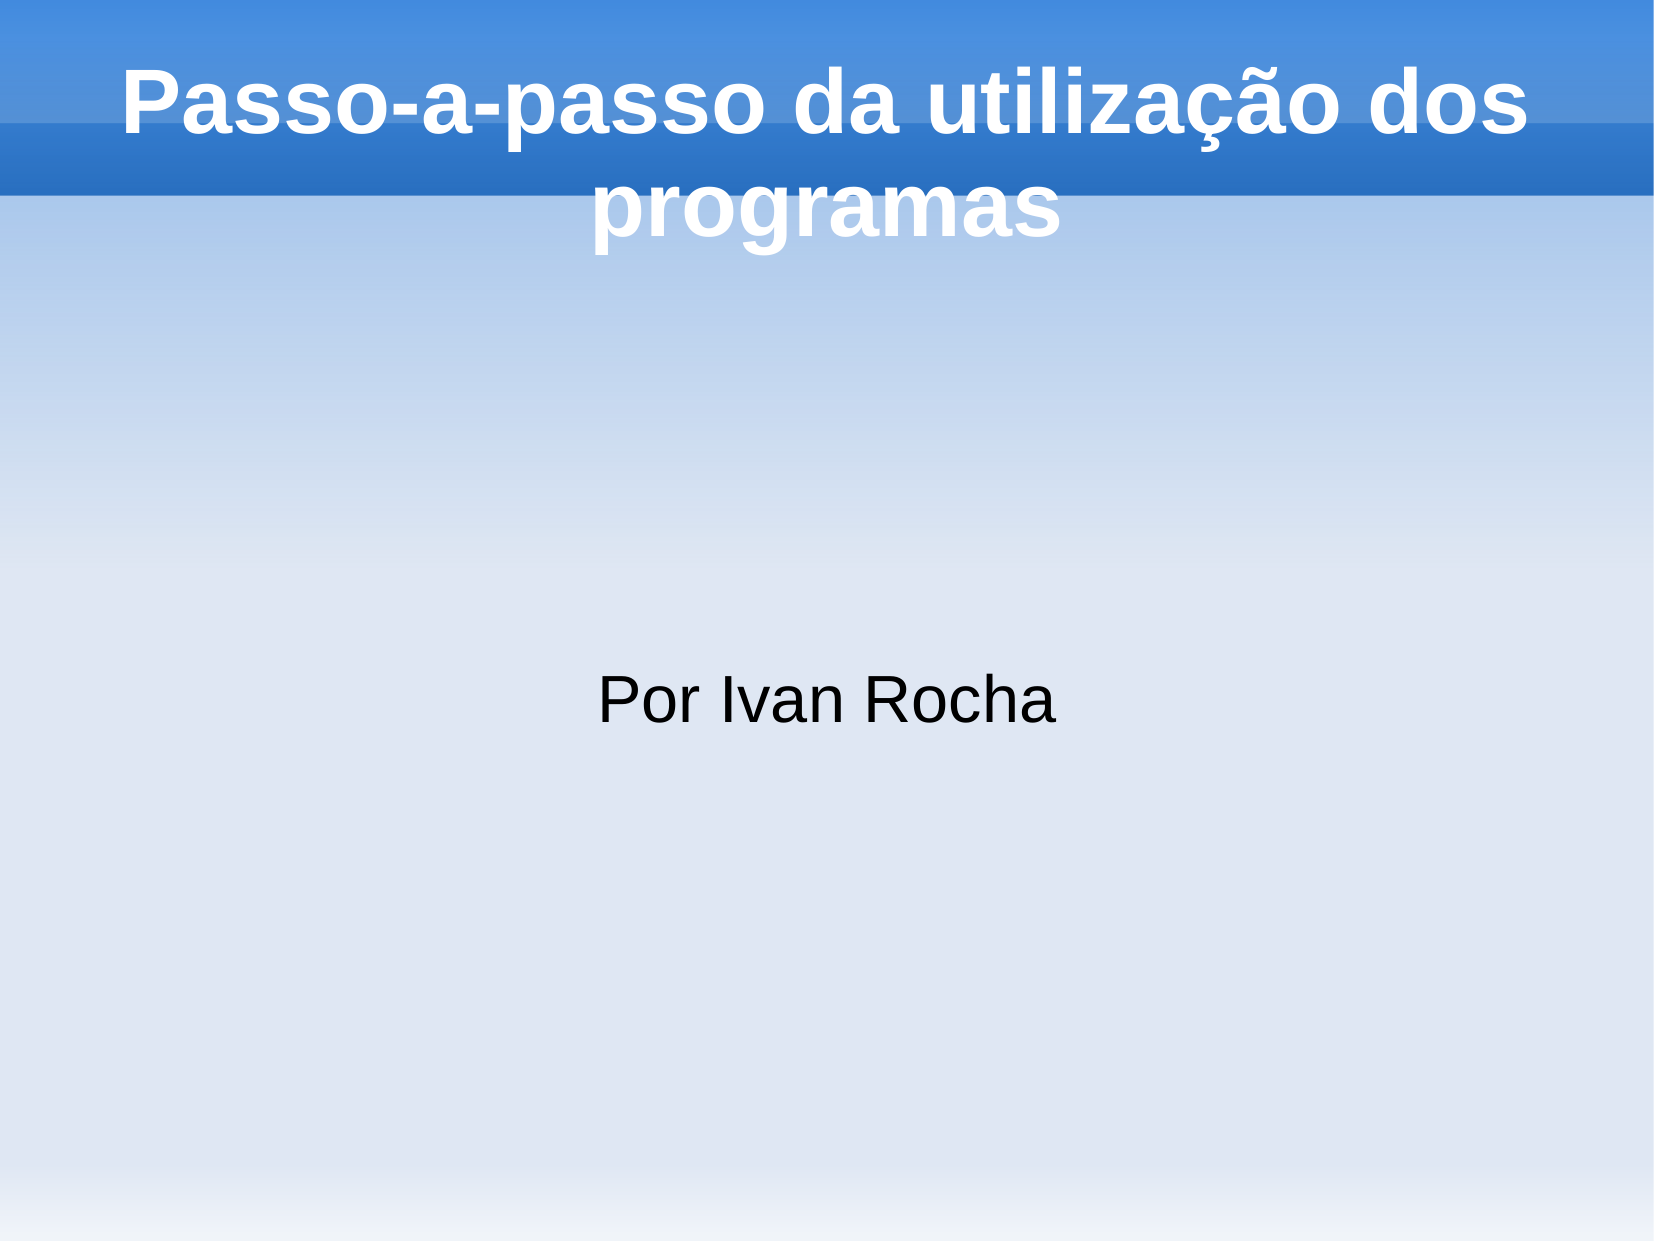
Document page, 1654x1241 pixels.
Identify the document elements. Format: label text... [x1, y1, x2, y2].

picture [0, 0, 1654, 1241]
title Passo-a-passo da utilização dos programas [82, 50, 1571, 256]
subtitle Por Ivan Rocha [82, 290, 1571, 1109]
